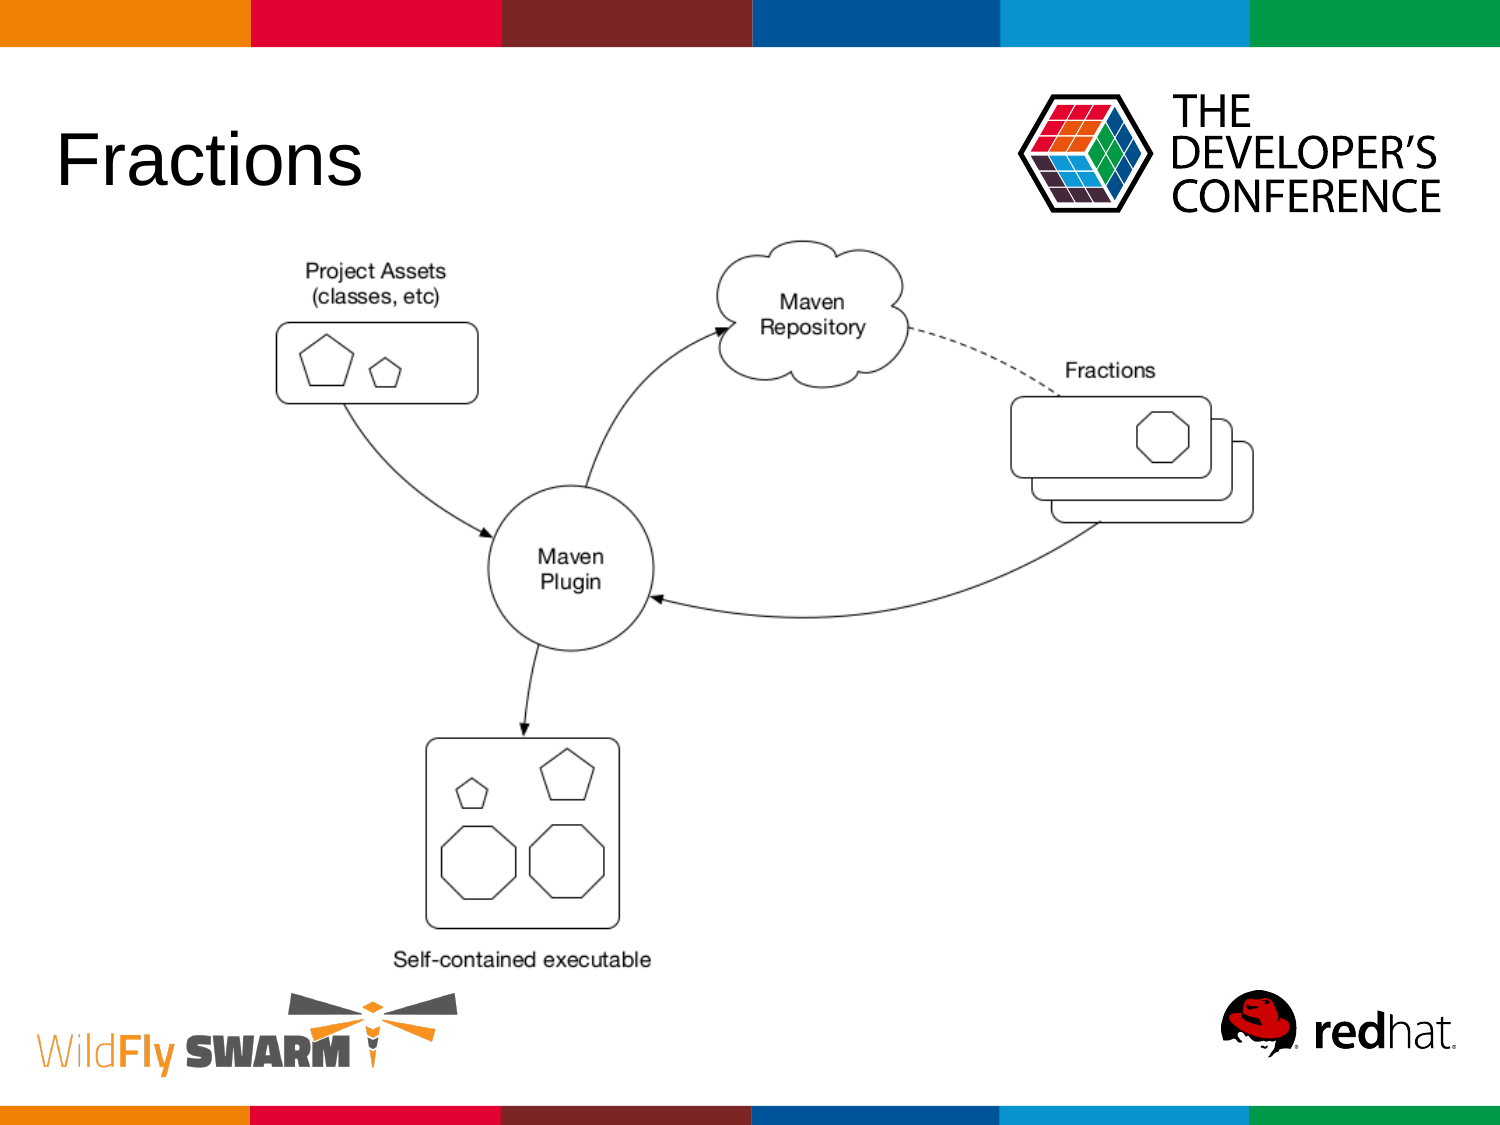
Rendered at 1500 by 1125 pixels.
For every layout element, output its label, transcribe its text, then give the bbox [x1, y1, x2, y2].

title Fractions [41, 79, 975, 232]
picture [1221, 990, 1456, 1066]
picture [28, 231, 1261, 1095]
